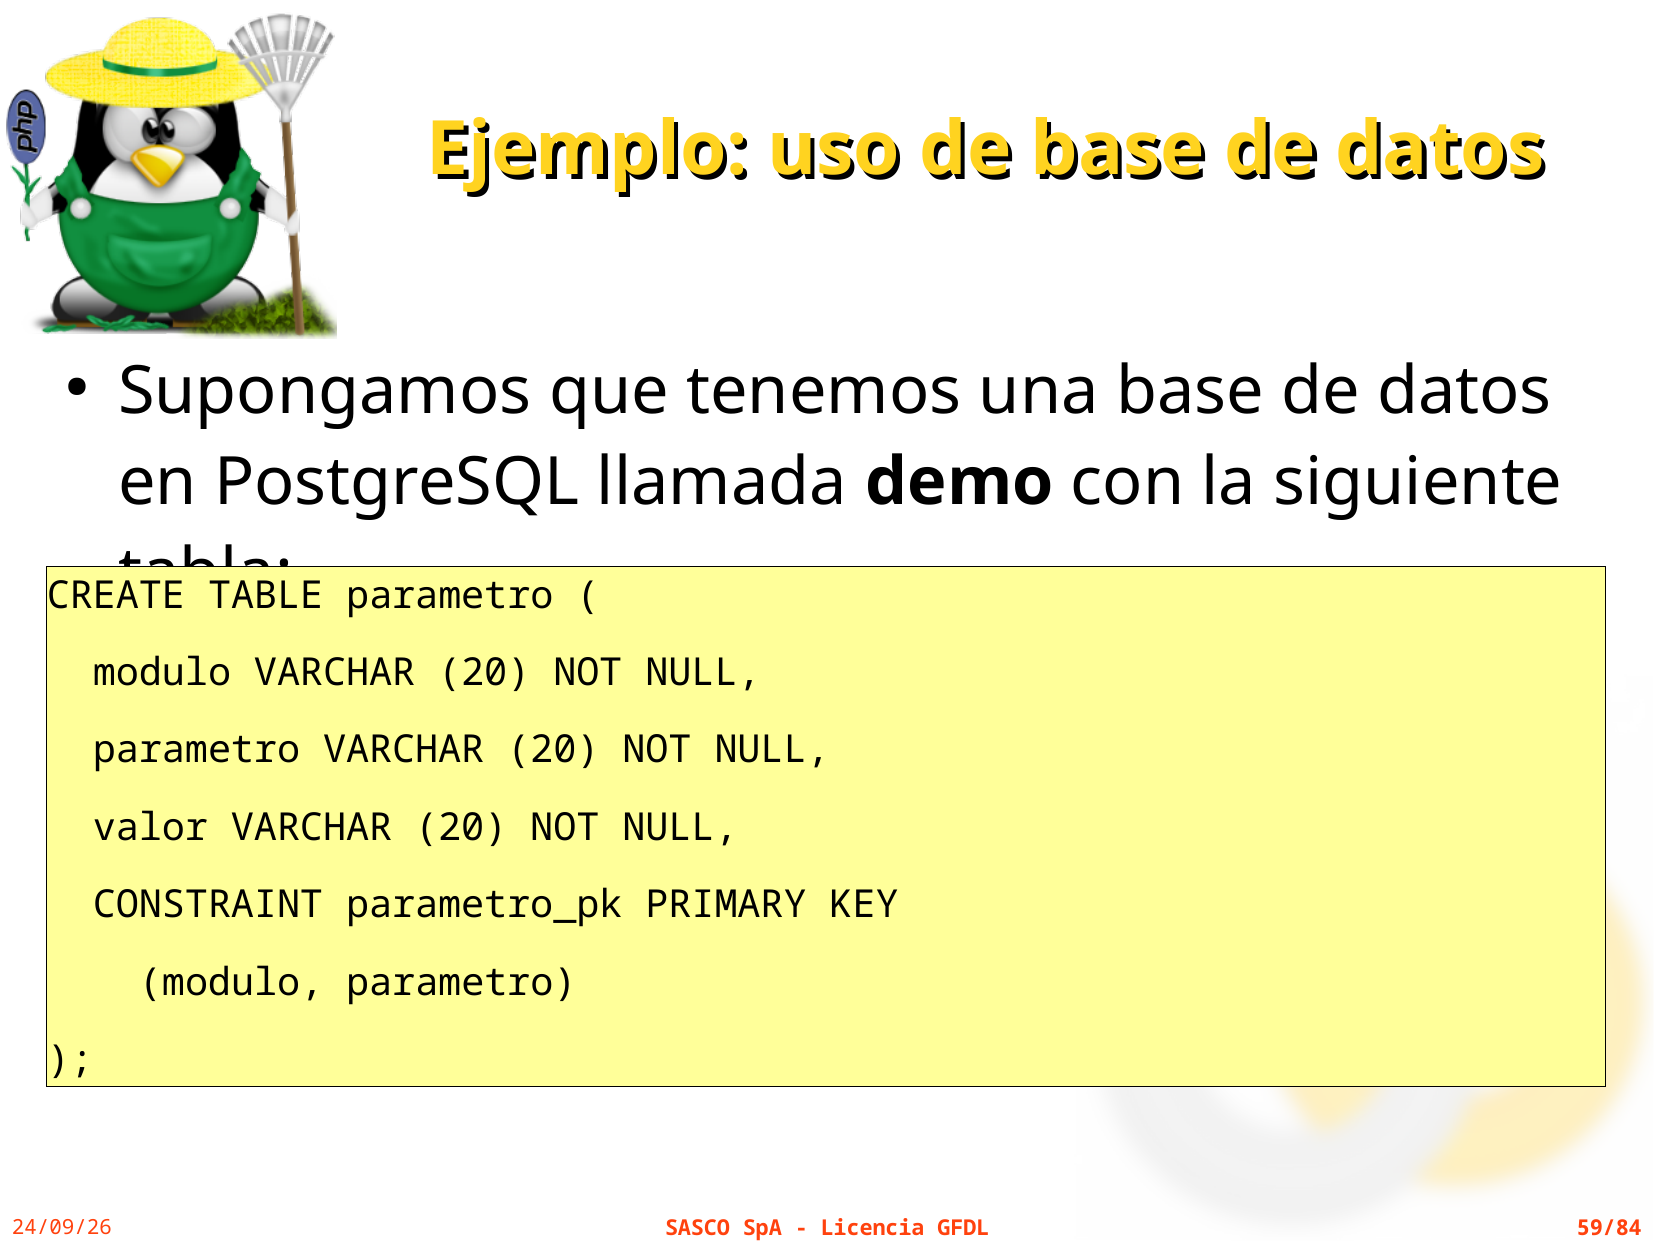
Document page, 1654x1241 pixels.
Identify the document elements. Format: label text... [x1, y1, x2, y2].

title Ejemplo: uso de base de datos [366, 35, 1607, 257]
picture [1074, 657, 1654, 1241]
list Supongamos que tenemos una base de datos en PostgreSQL llamada demo con la siguiente tabla: [47, 342, 1607, 1062]
list CREATE TABLE parametro ( modulo VARCHAR (20) NOT NULL, parametro VARCHAR (20) NOT NULL, valor VARCHAR (20) NOT NULL, CONSTRAINT parametro_pk PRIMARY KEY (modulo, parametro) ); [46, 566, 1606, 1087]
picture [4, 5, 337, 339]
